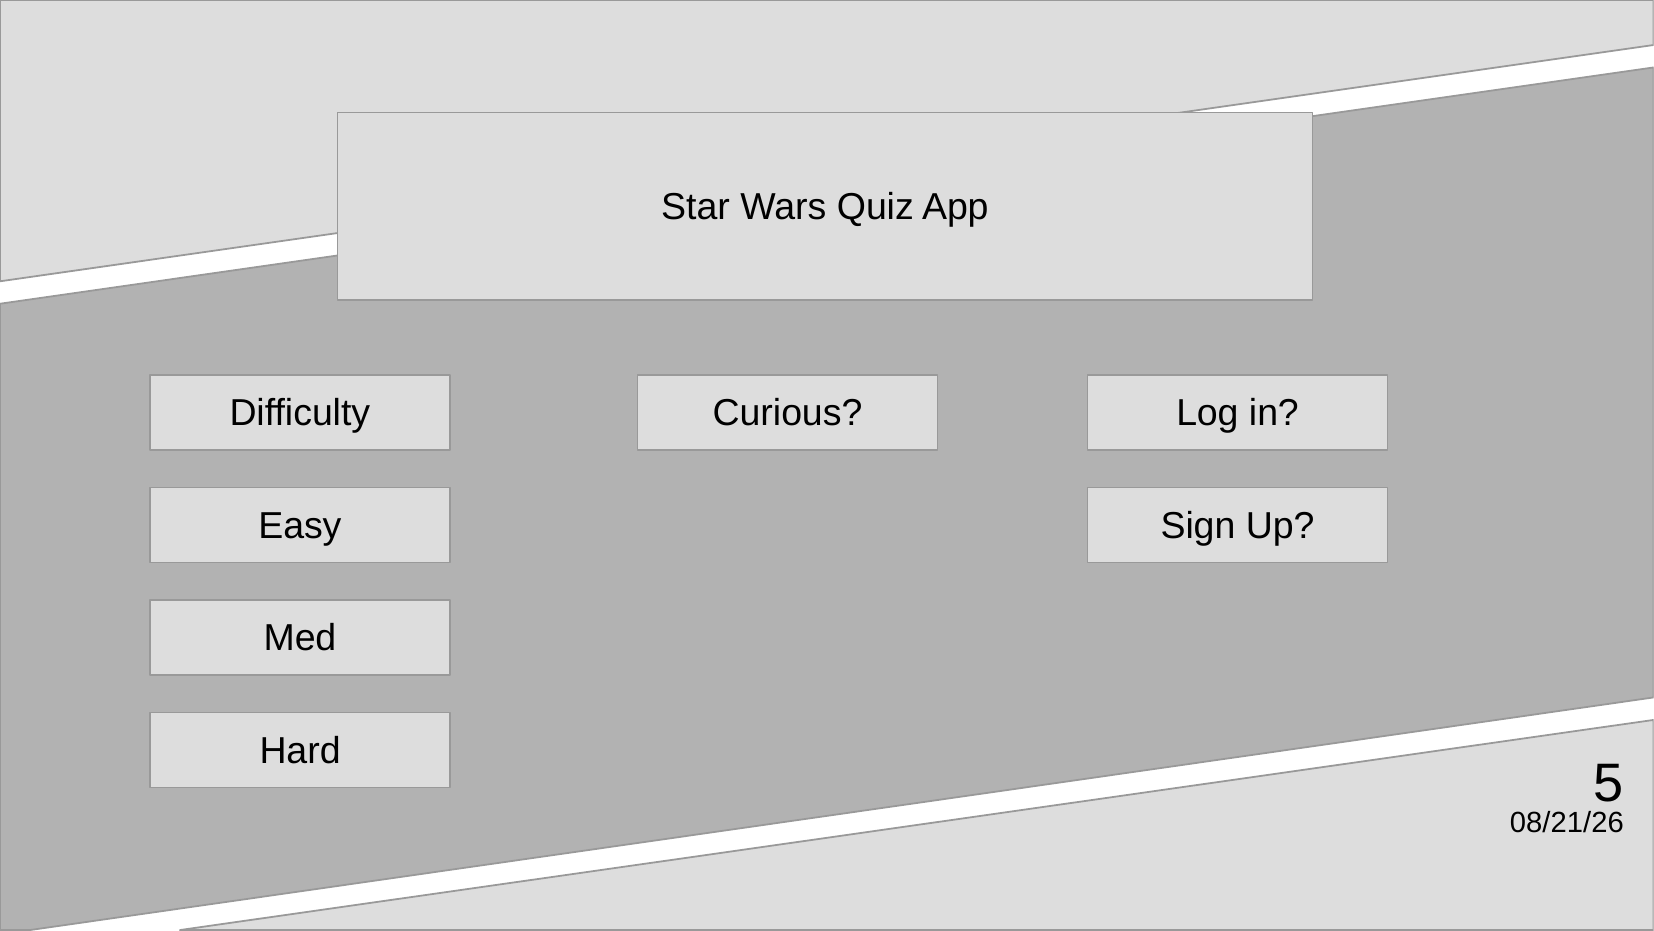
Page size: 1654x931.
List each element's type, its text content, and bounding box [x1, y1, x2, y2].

text_box Log in? [1087, 375, 1388, 451]
text_box Med [150, 600, 451, 676]
text_box Sign Up? [1087, 487, 1388, 563]
text_box Star Wars Quiz App [337, 112, 1313, 300]
text_box Curious? [637, 375, 938, 451]
text_box Hard [150, 712, 451, 788]
text_box Easy [150, 487, 451, 563]
text_box Difficulty [150, 375, 451, 451]
